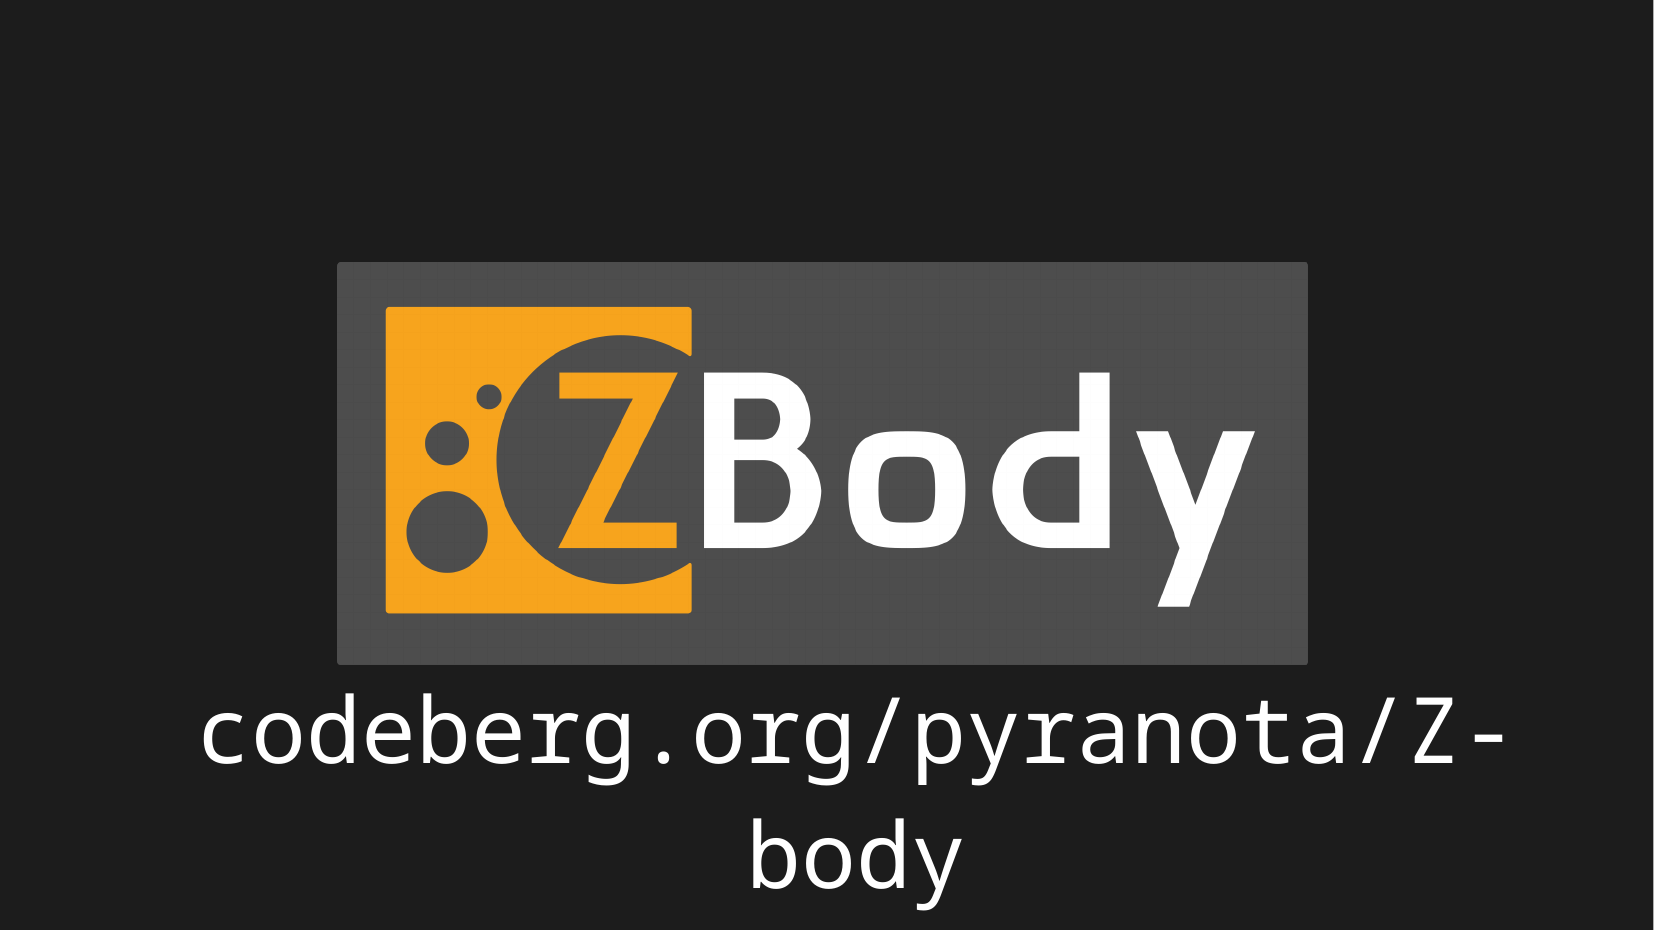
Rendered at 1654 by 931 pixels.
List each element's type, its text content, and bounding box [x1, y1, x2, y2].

title codeberg.org/pyranota/Z-body [112, 712, 1601, 868]
picture [337, 262, 1308, 665]
